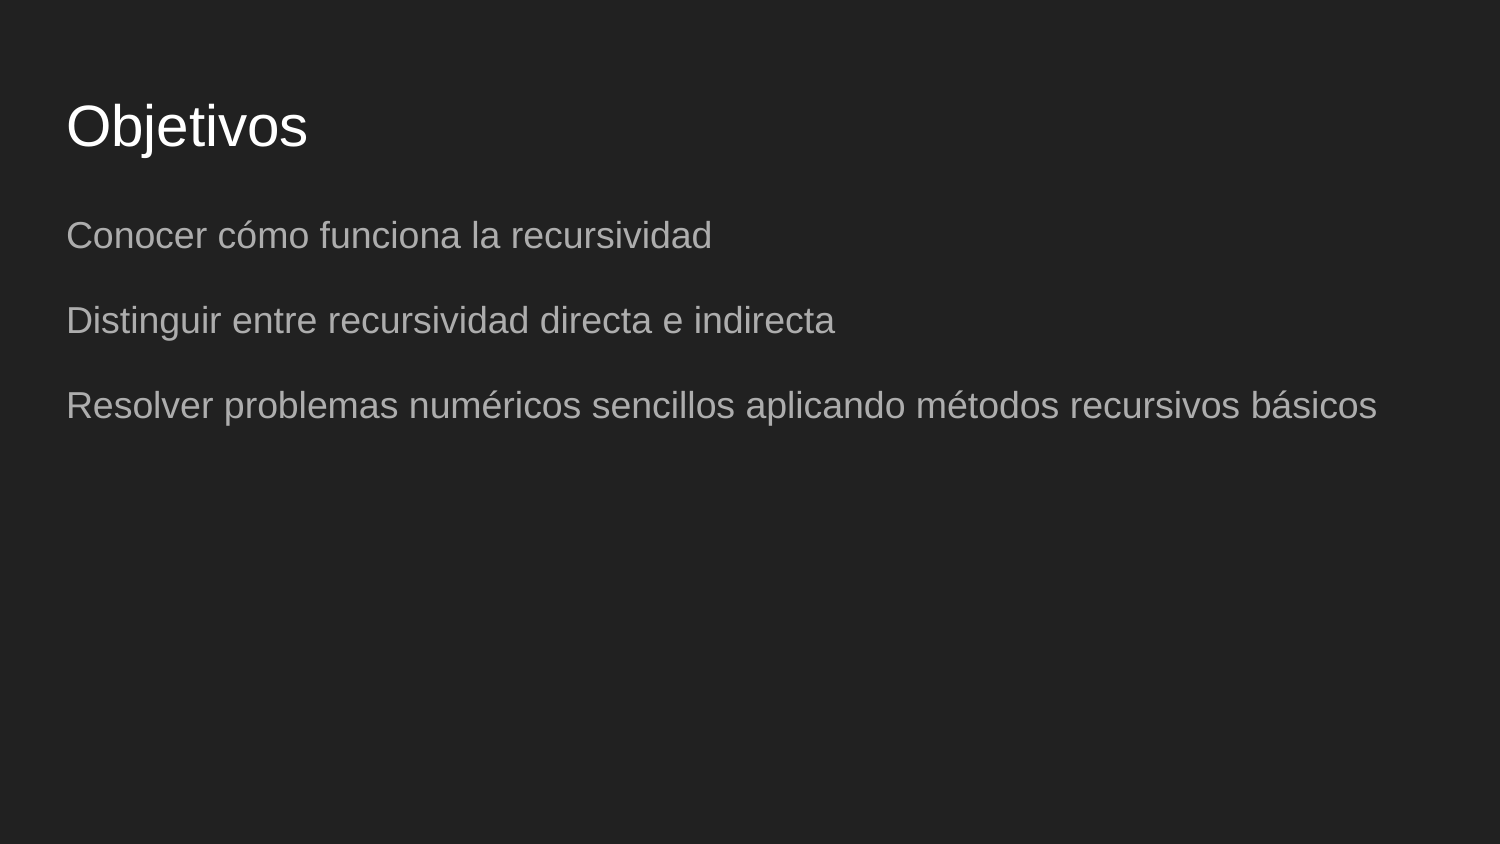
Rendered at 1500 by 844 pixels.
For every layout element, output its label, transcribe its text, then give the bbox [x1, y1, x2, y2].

list Conocer cómo funciona la recursividad Distinguir entre recursividad directa e indirecta Resolver problemas numéricos sencillos aplicando métodos recursivos básicos [51, 189, 1449, 750]
title Objetivos [51, 72, 1449, 167]
